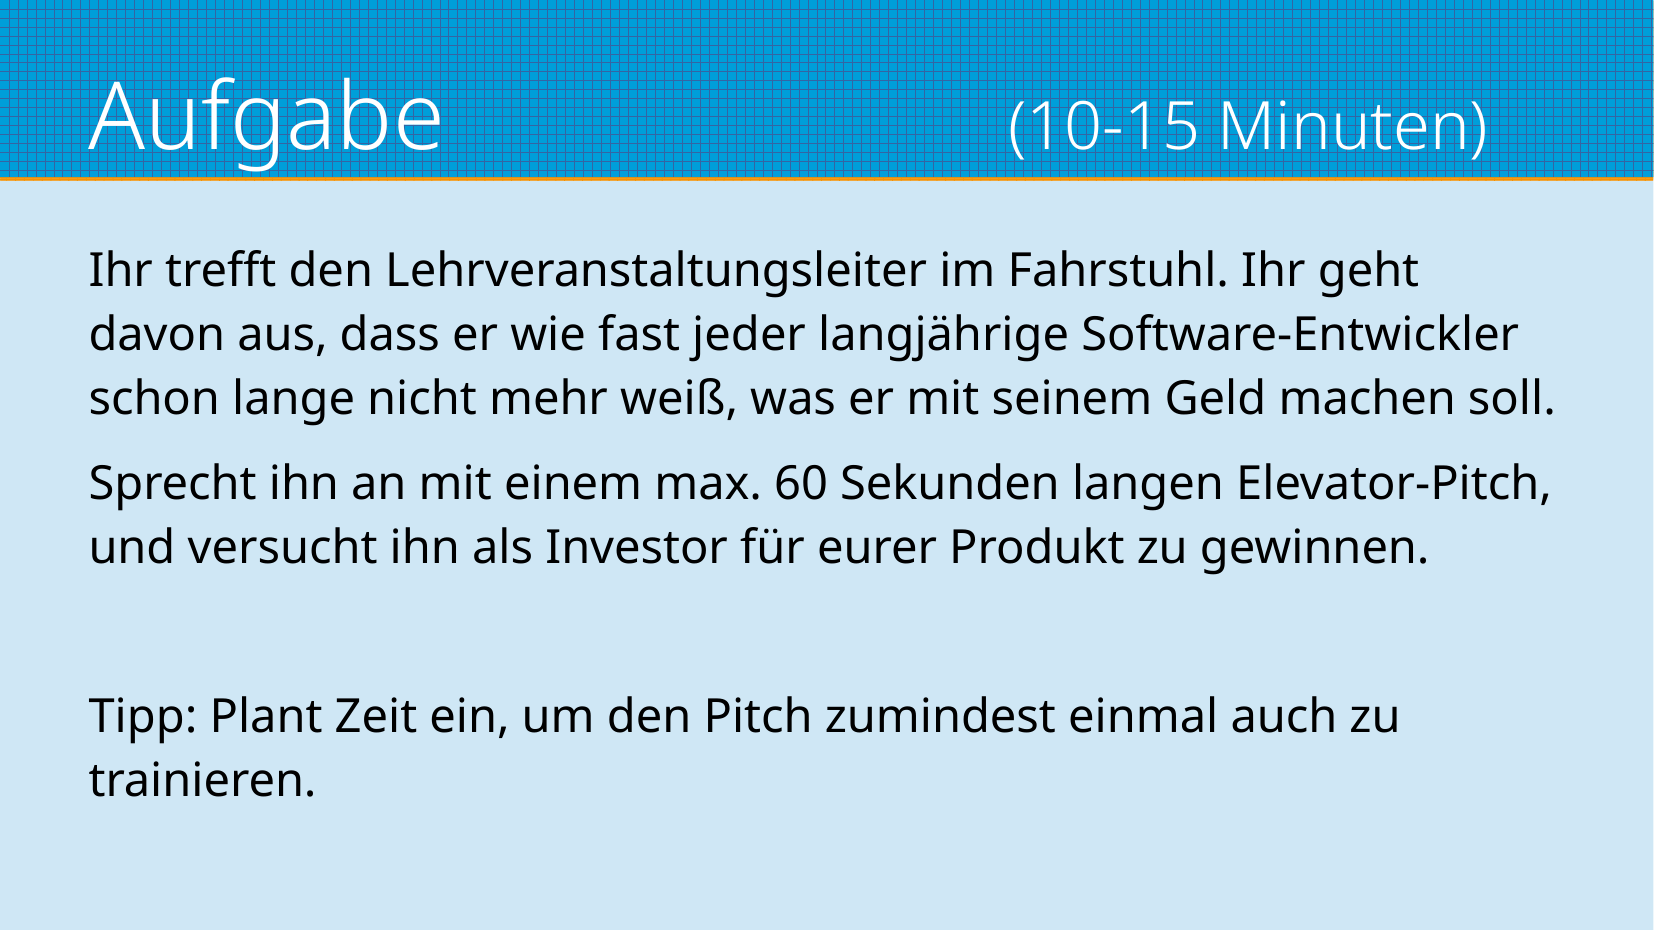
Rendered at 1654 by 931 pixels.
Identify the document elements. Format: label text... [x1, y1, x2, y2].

list Ihr trefft den Lehrveranstaltungsleiter im Fahrstuhl. Ihr geht davon aus, dass er wie fast jeder langjährige Software-Entwickler schon lange nicht mehr weiß, was er mit seinem Geld machen soll. Sprecht ihn an mit einem max. 60 Sekunden langen Elevator-Pitch, und versucht ihn als Investor für eurer Produkt zu gewinnen. Tipp: Plant Zeit ein, um den Pitch zumindest einmal auch zu trainieren. [88, 236, 1565, 813]
title Aufgabe (10-15 Minuten) [88, 14, 1565, 178]
